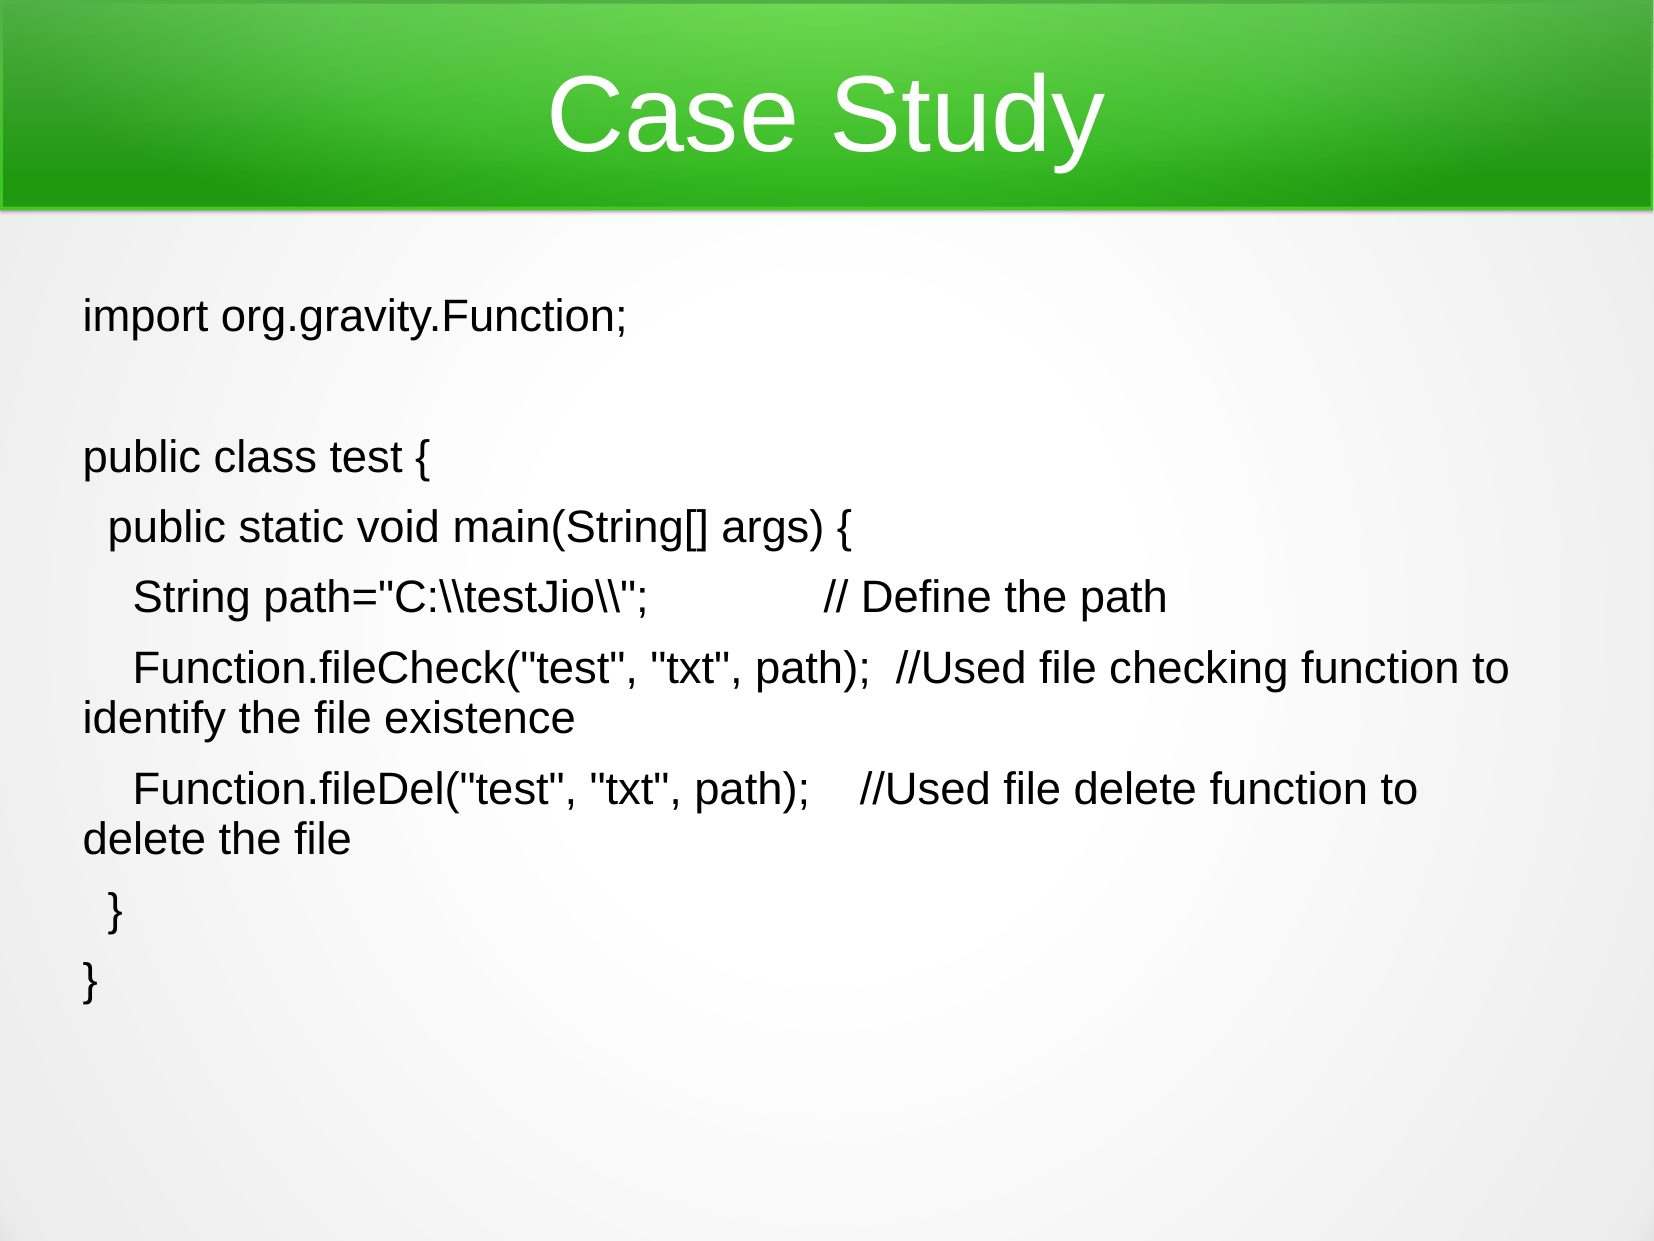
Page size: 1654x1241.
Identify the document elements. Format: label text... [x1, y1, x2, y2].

title Case Study [82, 49, 1571, 179]
list import org.gravity.Function; public class test { public static void main(String[] args) { String path="C:\\testJio\\"; // Define the path Function.fileCheck("test", "txt", path); //Used file checking function to identify the file existence Function.fileDel("test", "txt", path); //Used file delete function to delete the file } } [82, 290, 1538, 1010]
